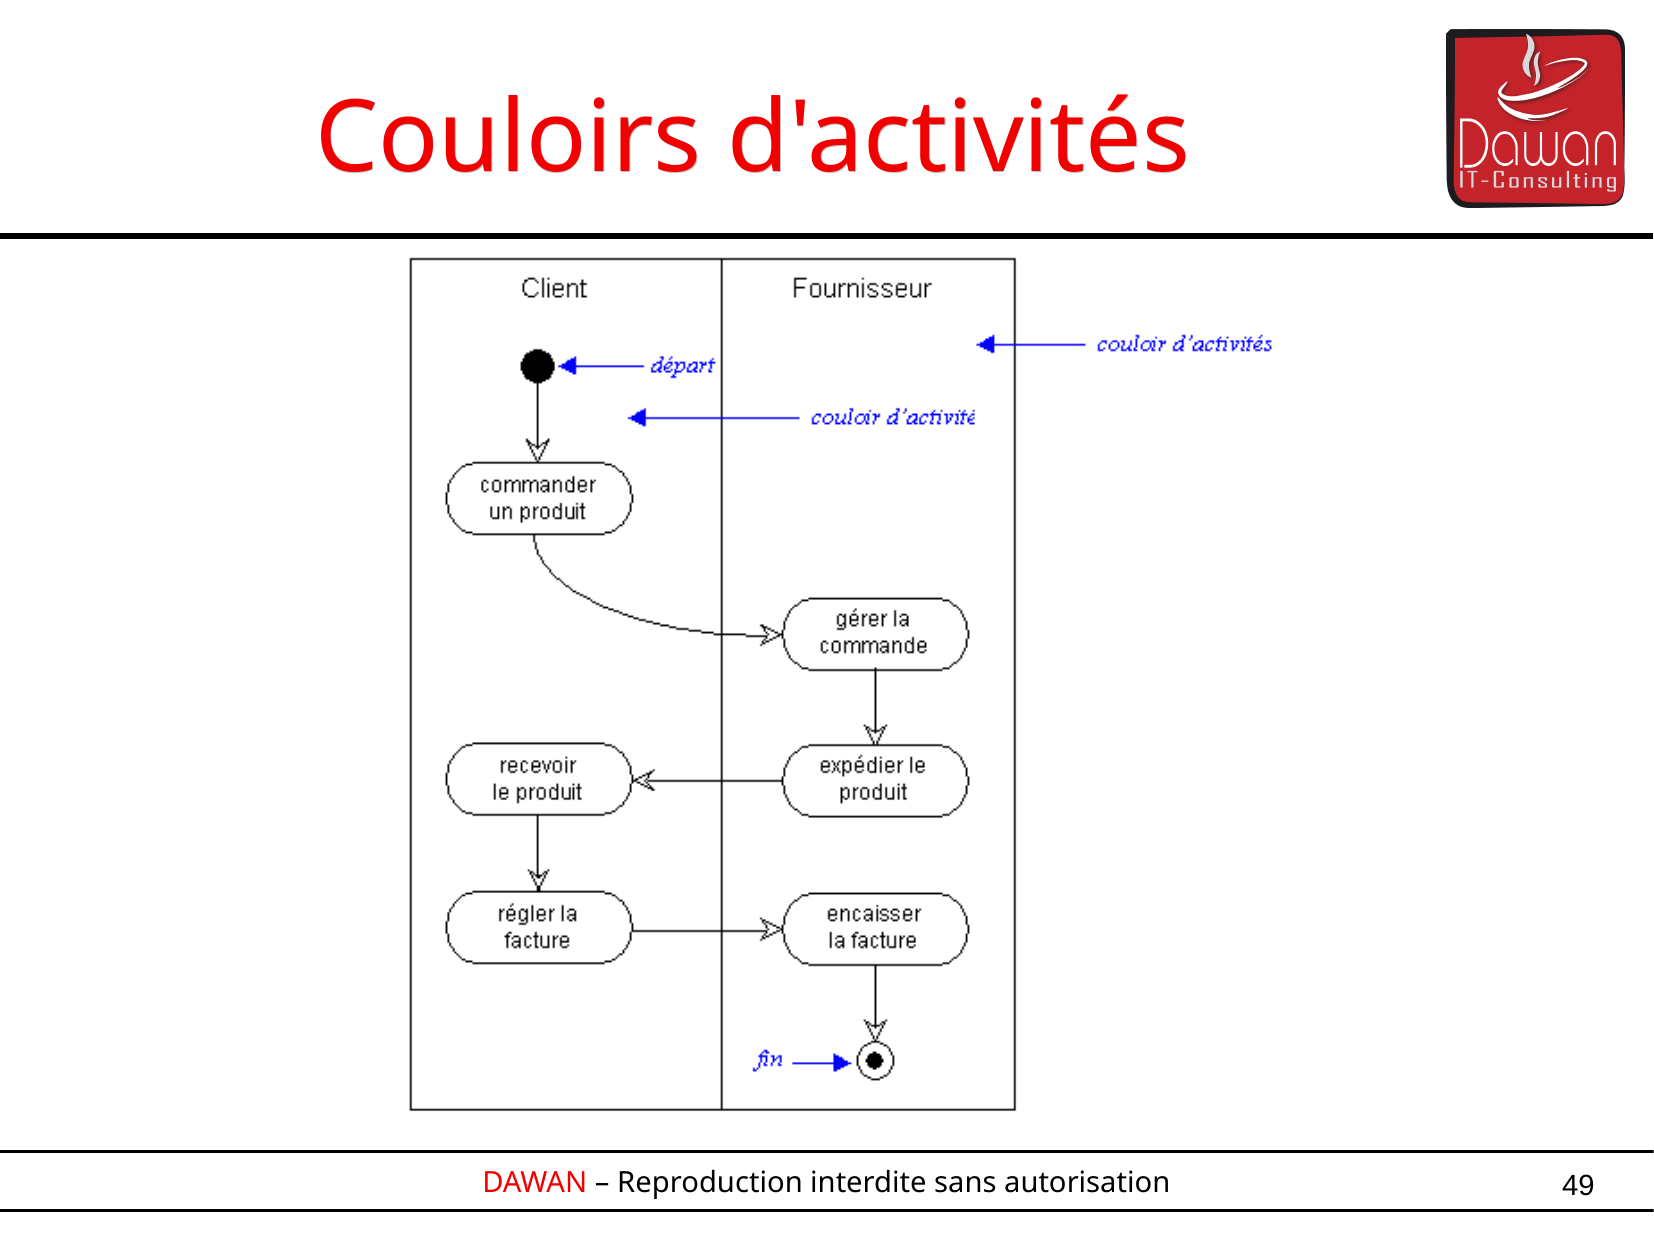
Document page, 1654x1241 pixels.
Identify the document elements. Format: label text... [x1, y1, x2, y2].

picture [396, 246, 1286, 1120]
title Couloirs d'activités [59, 29, 1447, 237]
picture [1447, 29, 1625, 208]
